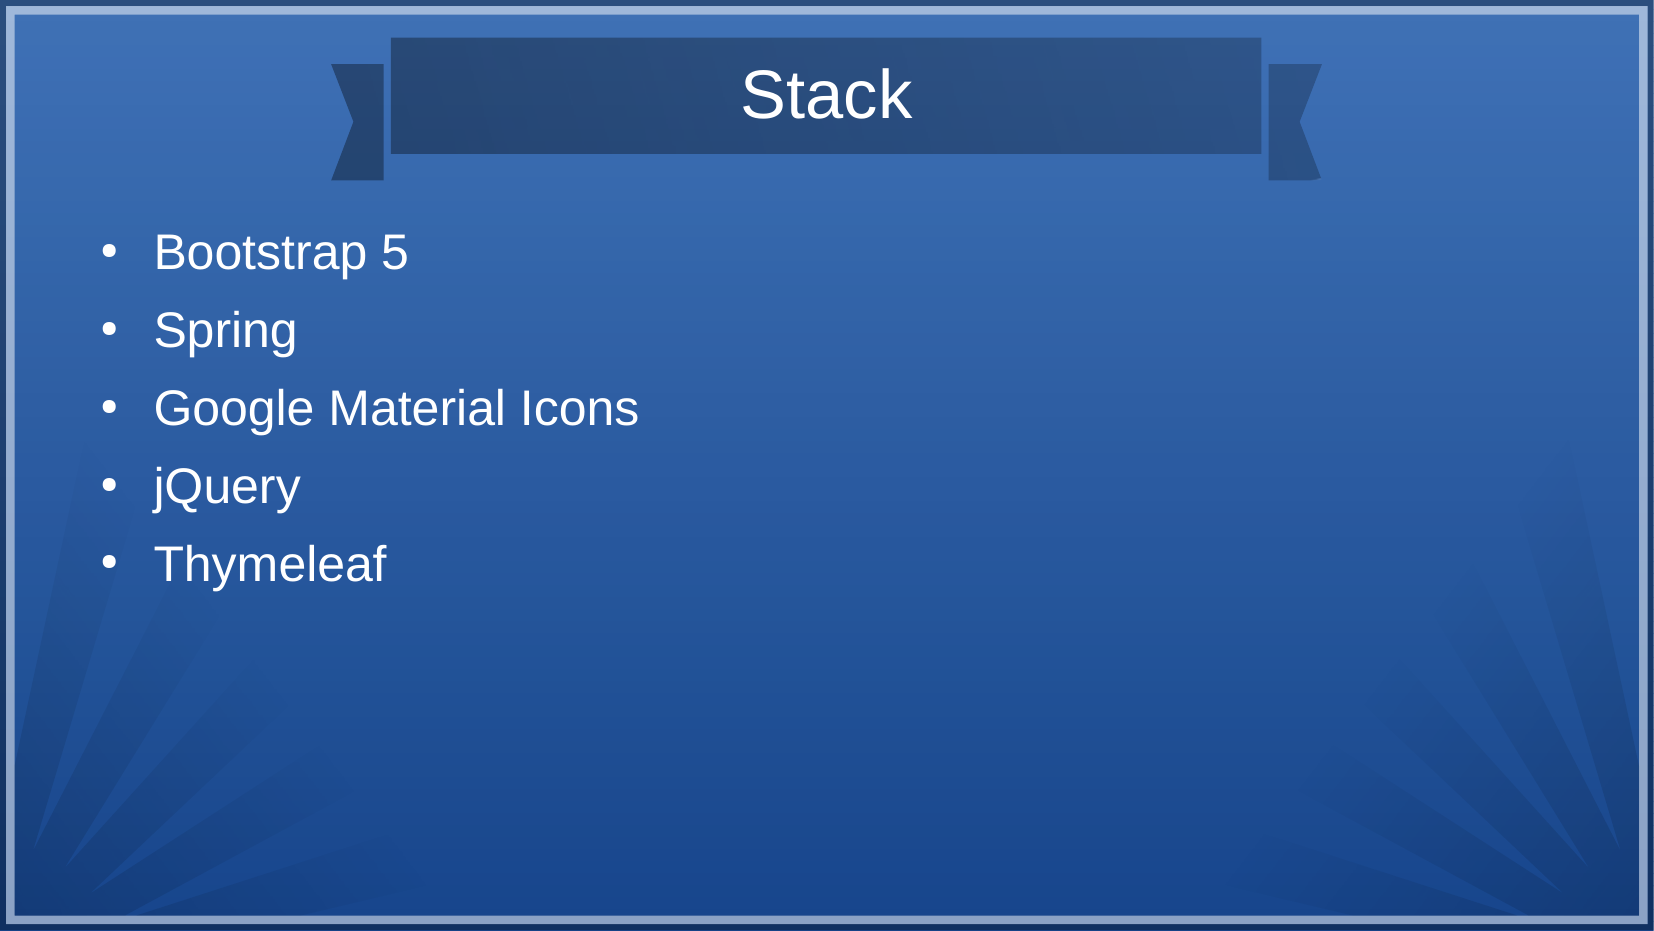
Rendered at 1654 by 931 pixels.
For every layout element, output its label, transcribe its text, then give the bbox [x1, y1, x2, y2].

list Bootstrap 5 Spring Google Material Icons jQuery Thymeleaf [82, 224, 1571, 848]
title Stack [389, 35, 1264, 154]
